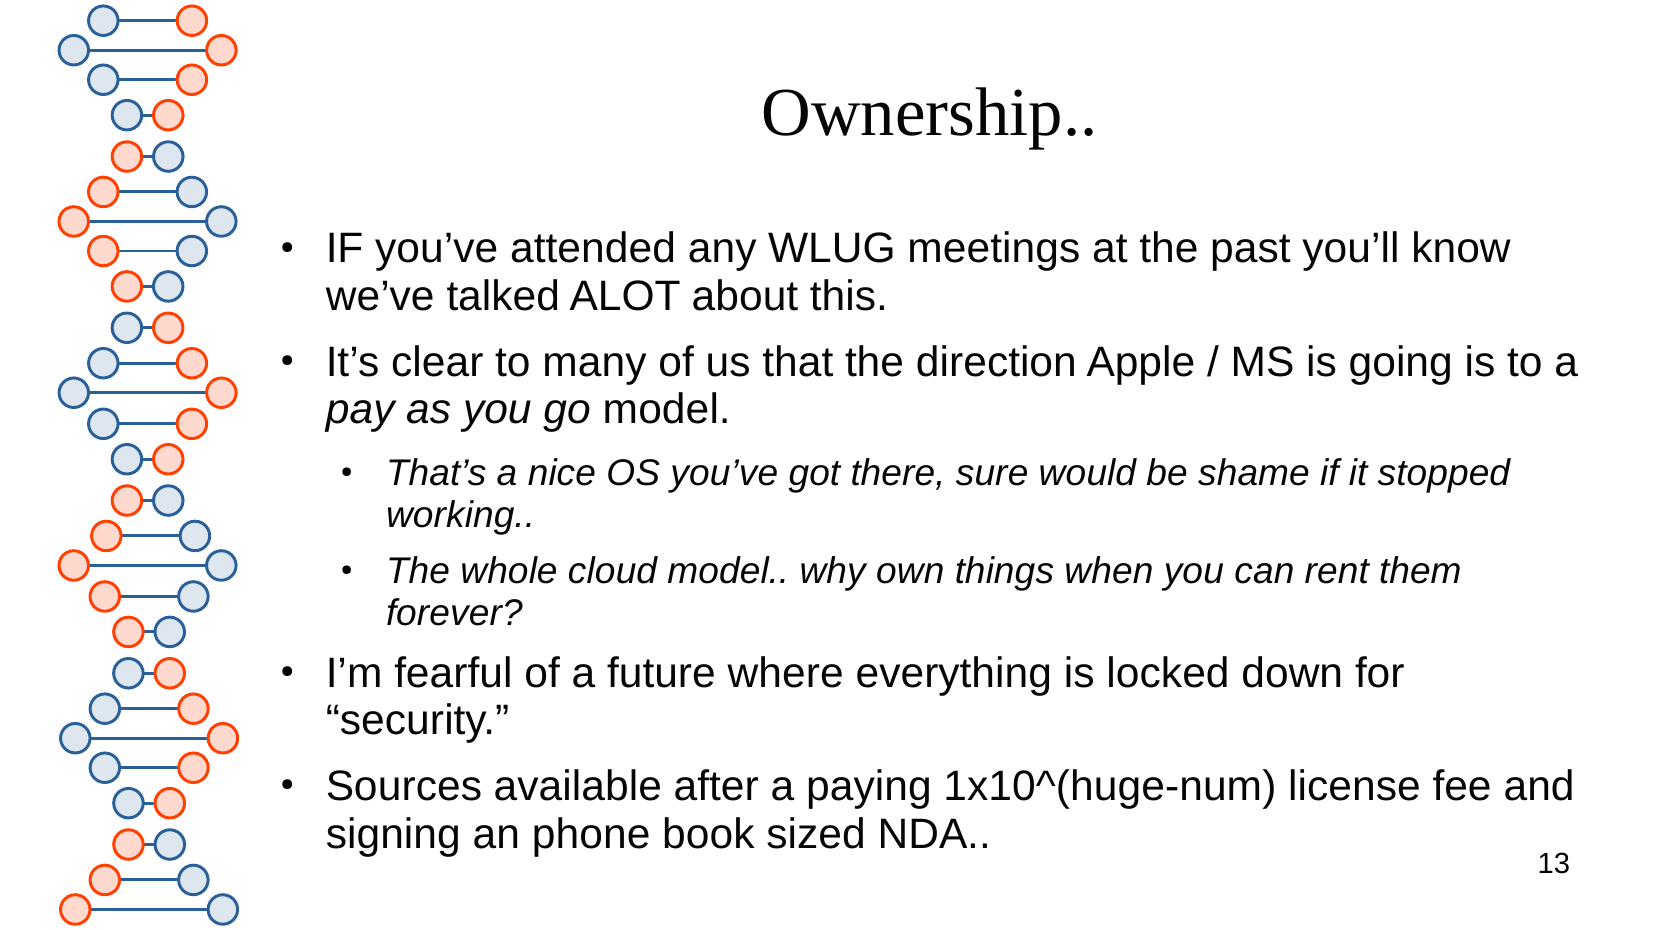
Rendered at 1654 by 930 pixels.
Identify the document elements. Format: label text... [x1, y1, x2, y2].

title Ownership.. [265, 35, 1594, 189]
list IF you’ve attended any WLUG meetings at the past you’ll know we’ve talked ALOT about this. It’s clear to many of us that the direction Apple / MS is going is to a pay as you go model. That’s a nice OS you’ve got there, sure would be shame if it stopped working.. The whole cloud model.. why own things when you can rent them forever? I’m fearful of a future where everything is locked down for “security.” Sources available after a paying 1x10^(huge-num) license fee and signing an phone book sized NDA.. [265, 224, 1594, 863]
